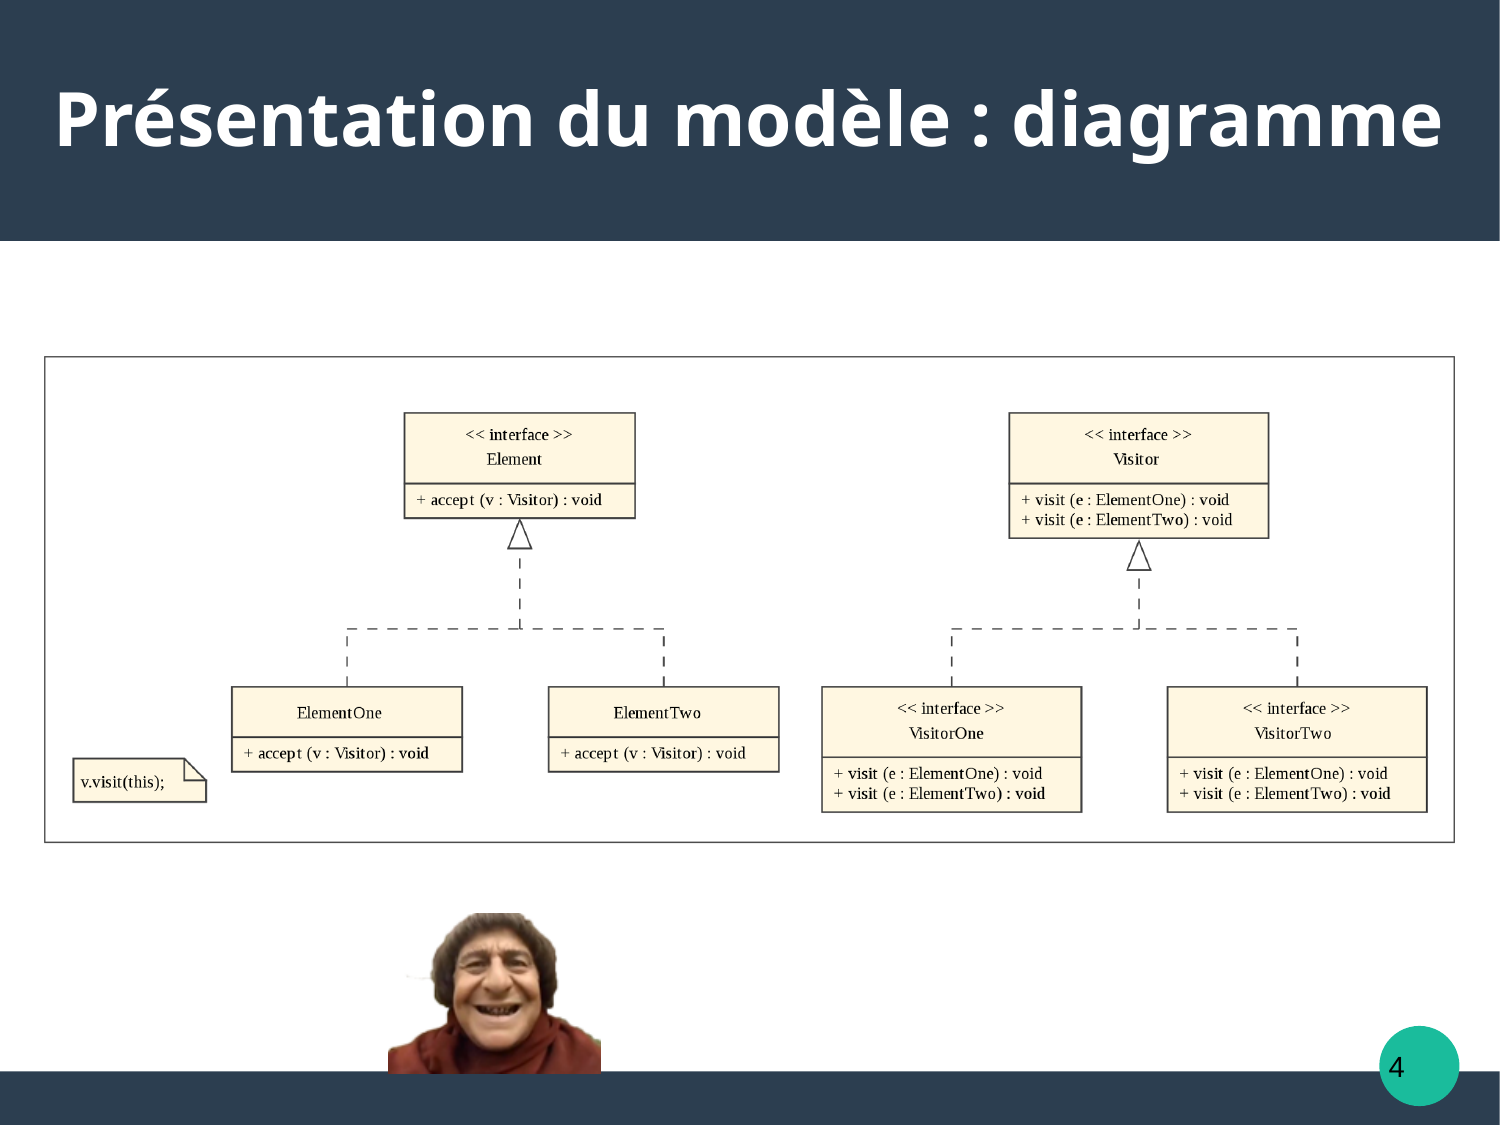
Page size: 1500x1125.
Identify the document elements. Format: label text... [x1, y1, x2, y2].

picture [388, 913, 601, 1074]
slide_number <number> [1373, 1022, 1464, 1109]
picture [43, 355, 1457, 845]
text_box Présentation du modèle : diagramme [53, 44, 1447, 188]
